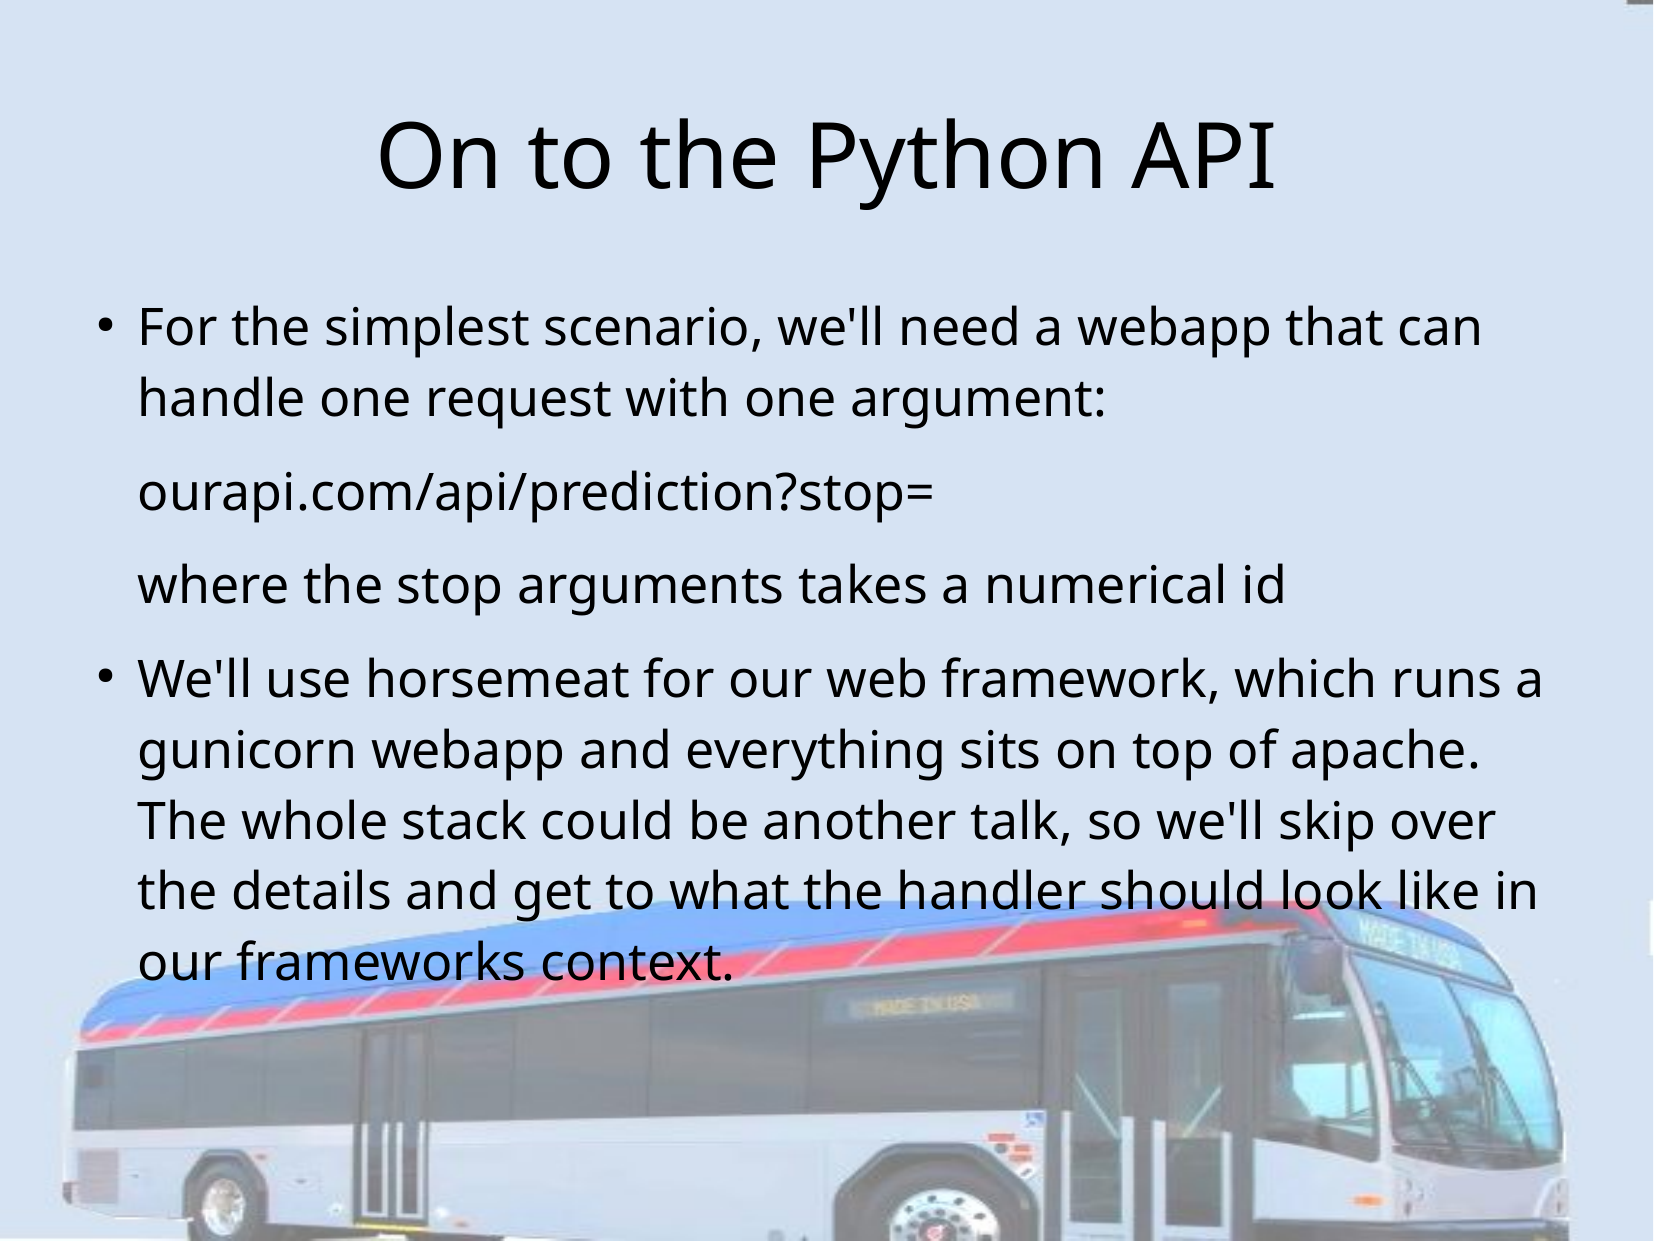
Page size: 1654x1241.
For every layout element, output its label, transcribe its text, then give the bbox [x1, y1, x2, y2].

list For the simplest scenario, we'll need a webapp that can handle one request with one argument: ourapi.com/api/prediction?stop= where the stop arguments takes a numerical id We'll use horsemeat for our web framework, which runs a gunicorn webapp and everything sits on top of apache. The whole stack could be another talk, so we'll skip over the details and get to what the handler should look like in our frameworks context. [82, 290, 1571, 1010]
title On to the Python API [82, 49, 1571, 257]
picture [0, 0, 1654, 1241]
